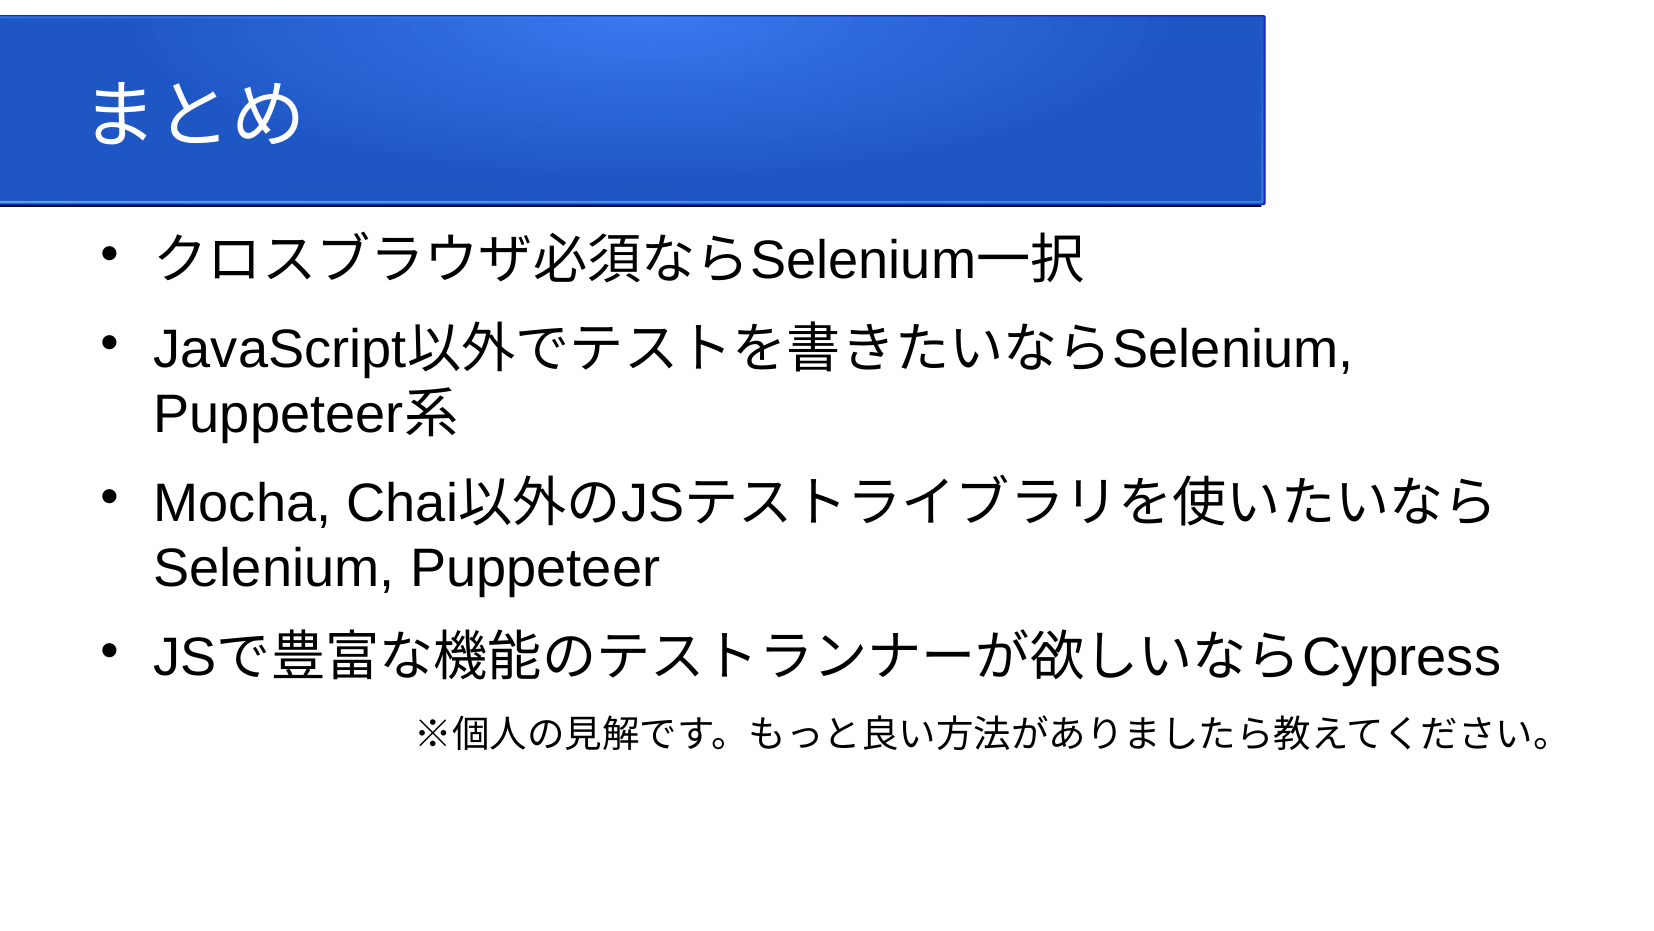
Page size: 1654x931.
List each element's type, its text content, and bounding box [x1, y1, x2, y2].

text_box クロスブラウザ必須ならSelenium一択 JavaScript以外でテストを書きたいならSelenium, Puppeteer系 Mocha, Chai以外のJSテストライブラリを使いたいならSelenium, Puppeteer JSで豊富な機能のテストランナーが欲しいならCypress ※個人の見解です。もっと良い方法がありましたら教えてください。 [82, 224, 1571, 764]
text_box まとめ [82, 35, 1235, 189]
picture [0, 13, 1269, 211]
